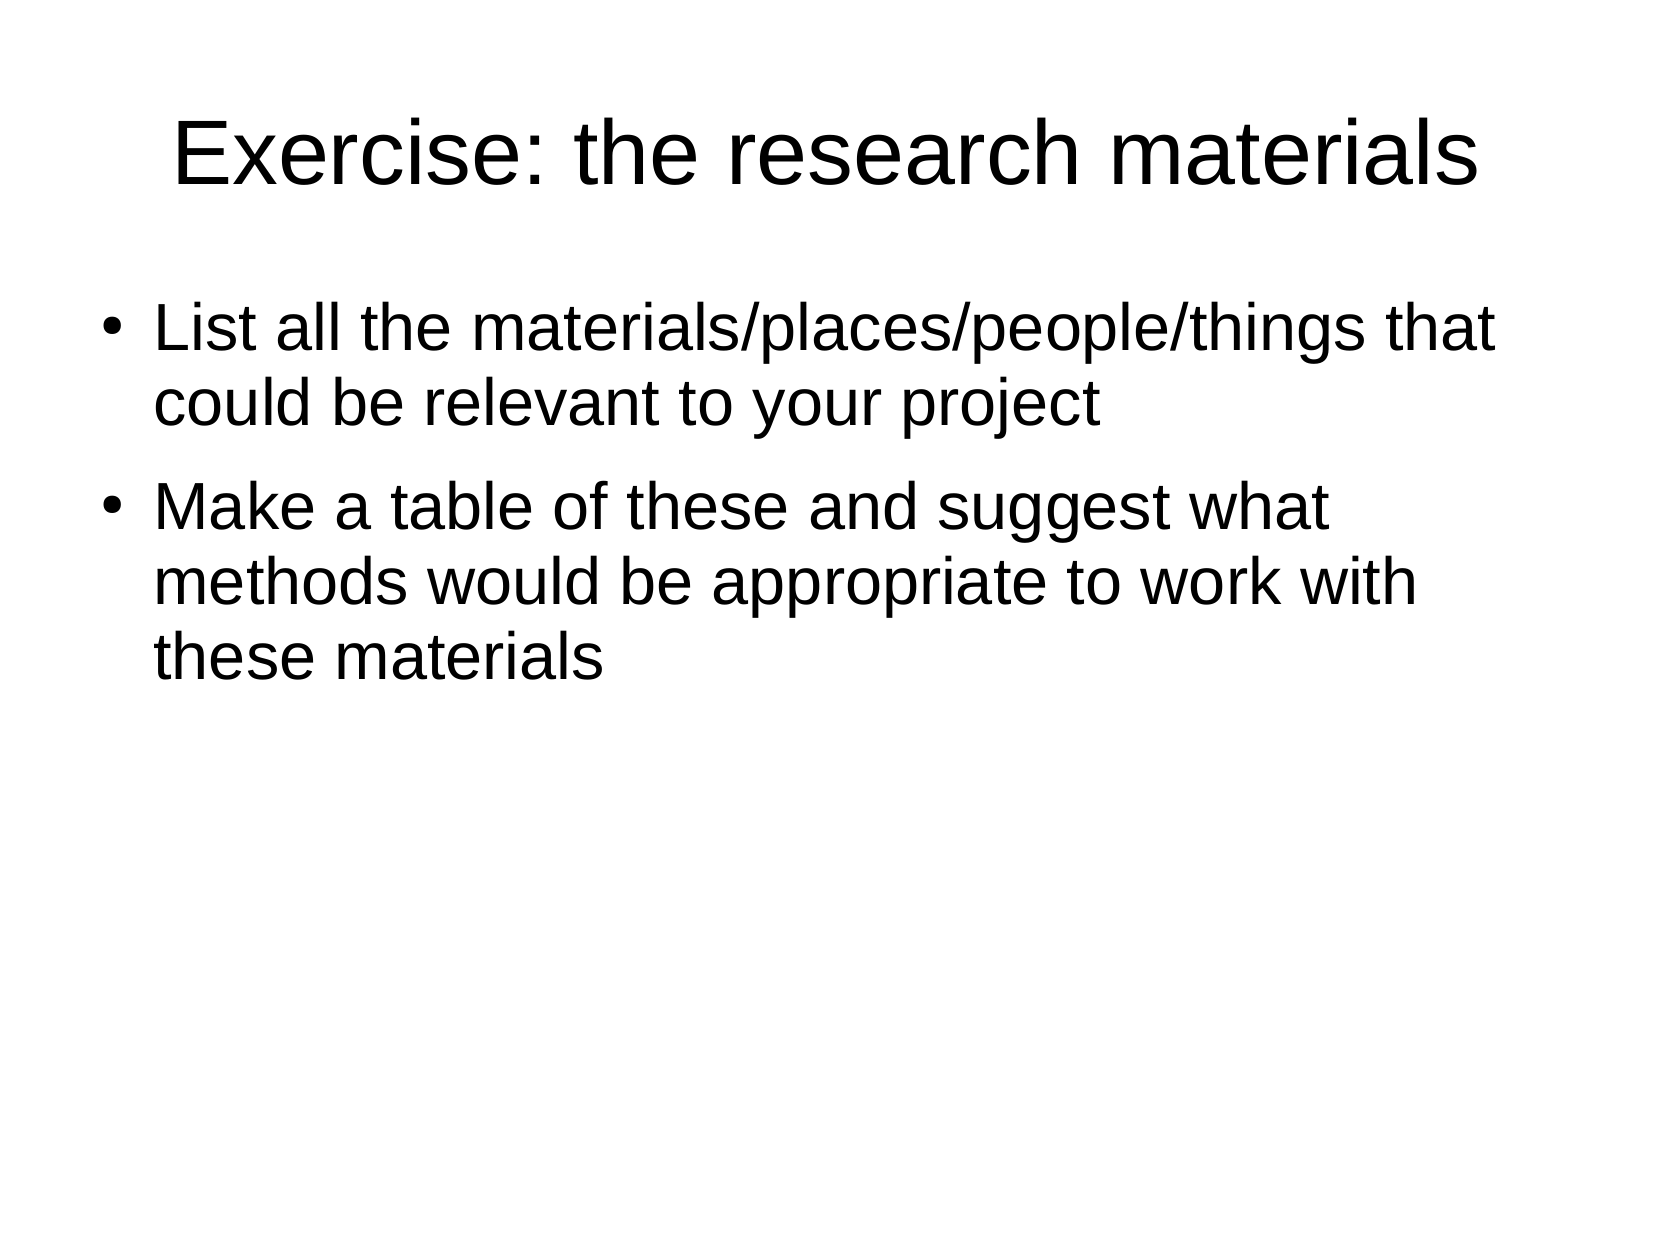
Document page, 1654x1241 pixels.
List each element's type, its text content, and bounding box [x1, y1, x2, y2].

title Exercise: the research materials [82, 49, 1571, 257]
list List all the materials/places/people/things that could be relevant to your project Make a table of these and suggest what methods would be appropriate to work with these materials [82, 290, 1571, 1010]
